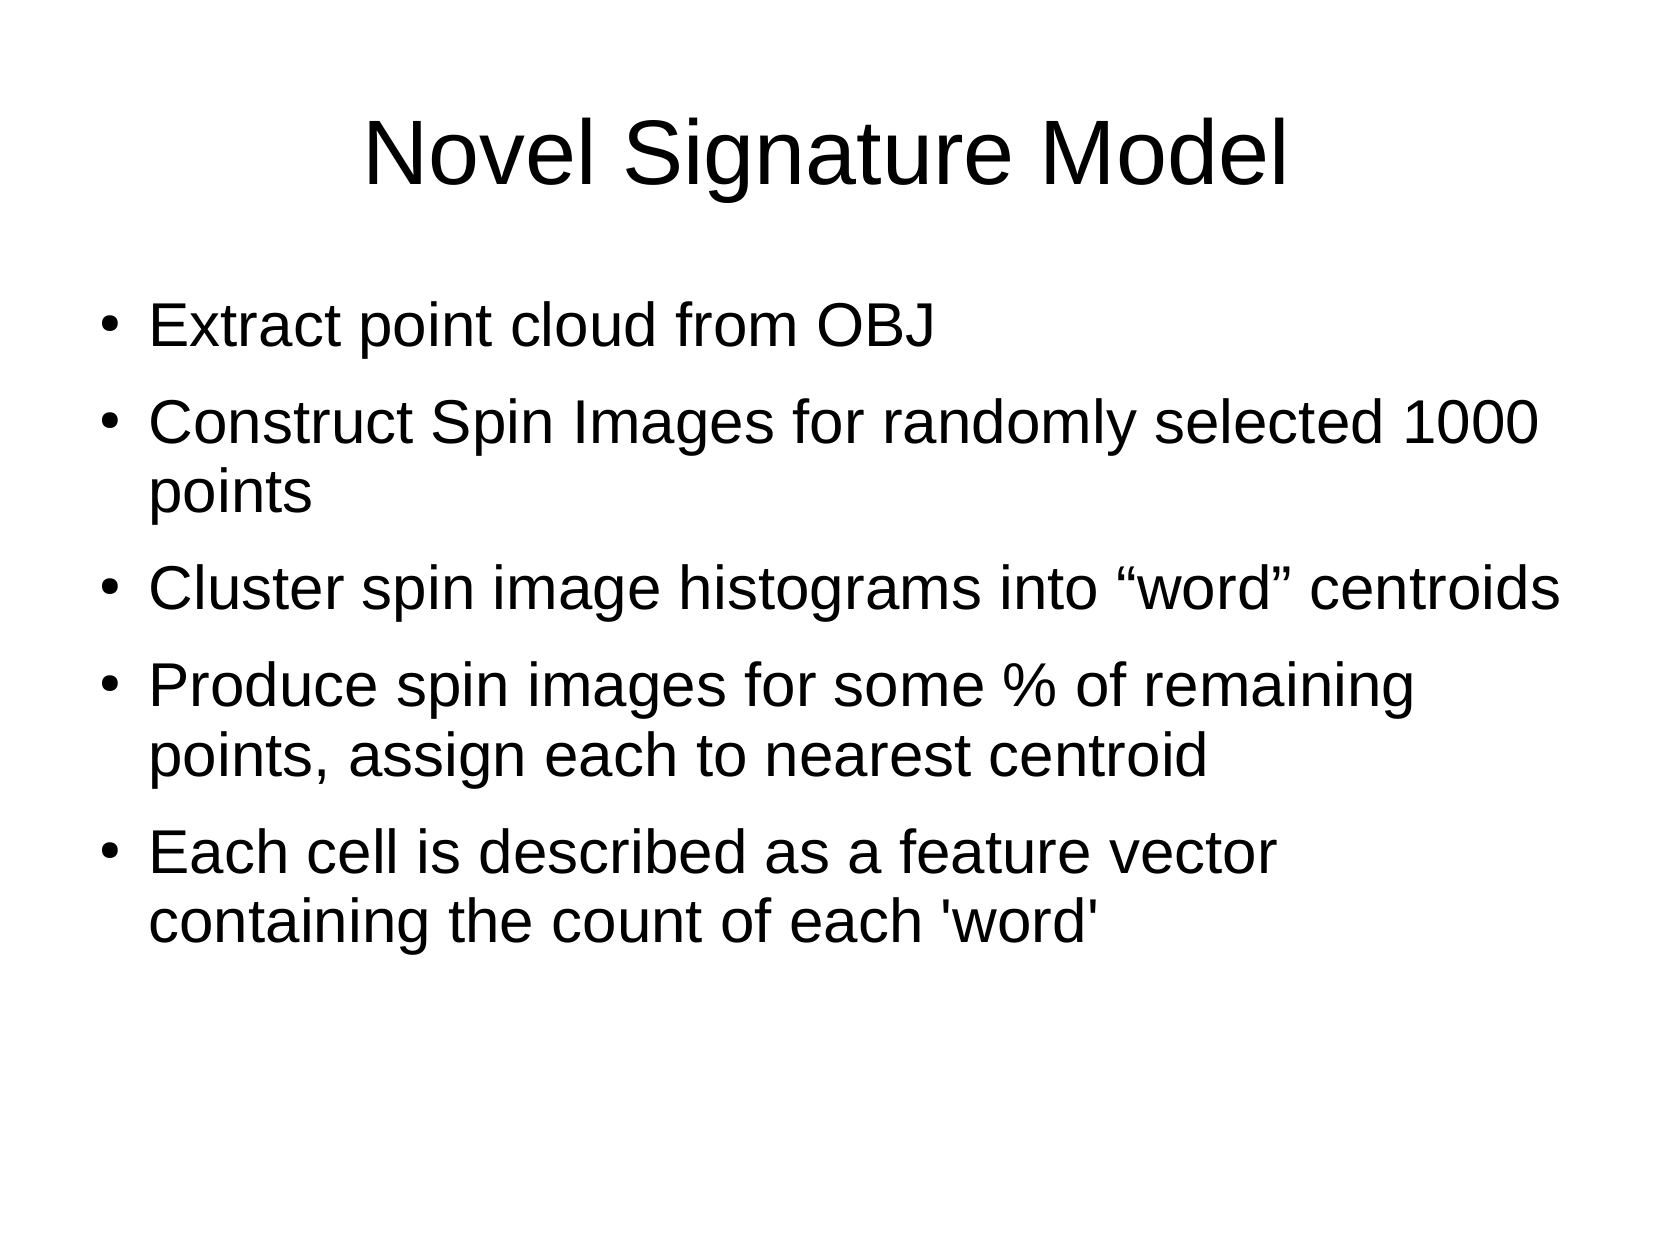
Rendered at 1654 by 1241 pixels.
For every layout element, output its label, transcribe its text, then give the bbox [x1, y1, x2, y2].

title Novel Signature Model [82, 49, 1571, 257]
list Extract point cloud from OBJ Construct Spin Images for randomly selected 1000 points Cluster spin image histograms into “word” centroids Produce spin images for some % of remaining points, assign each to nearest centroid Each cell is described as a feature vector containing the count of each 'word' [82, 290, 1571, 1010]
